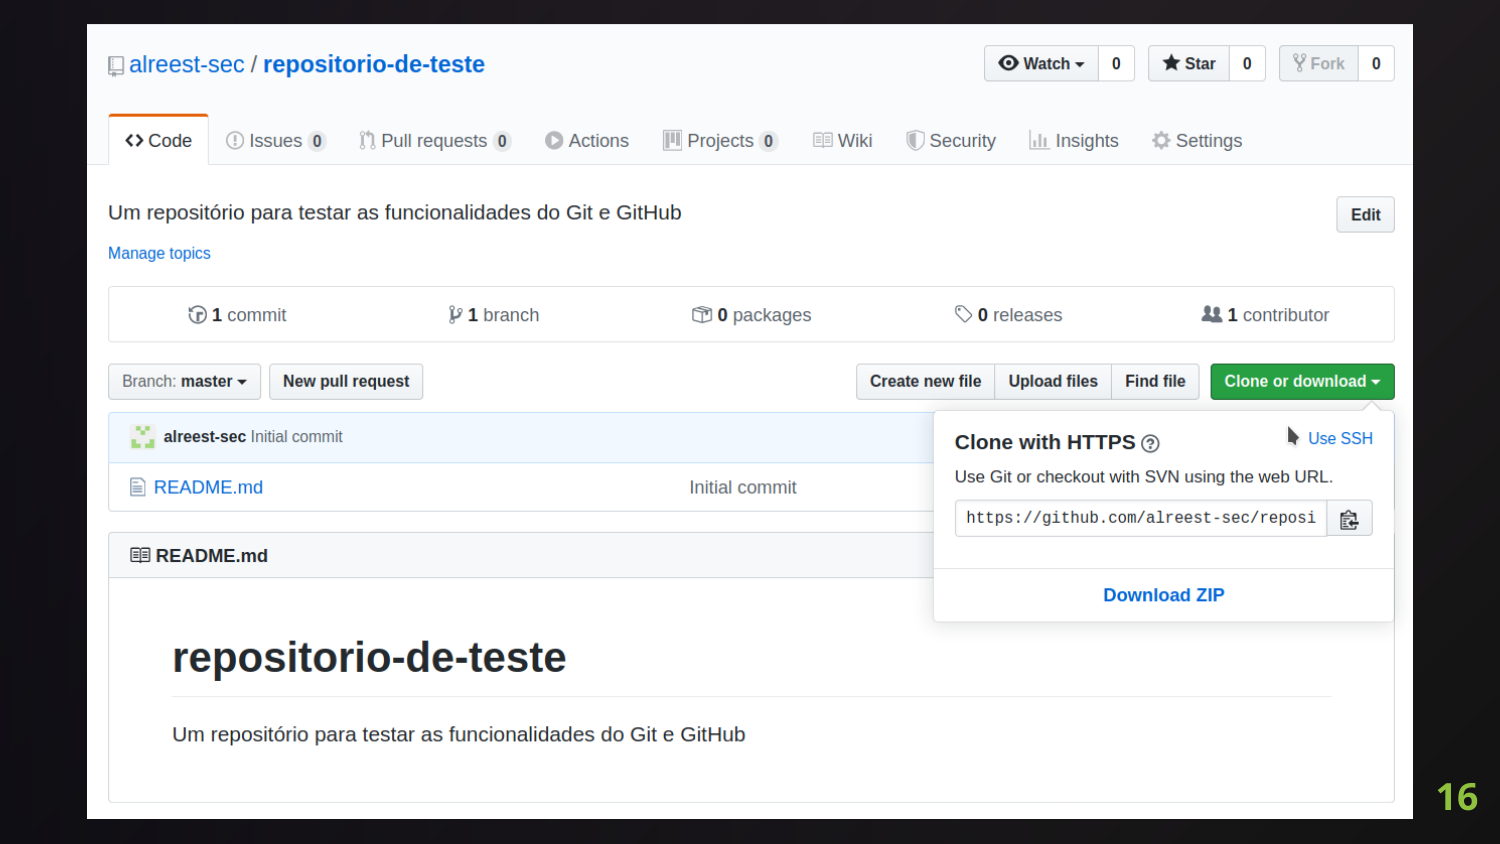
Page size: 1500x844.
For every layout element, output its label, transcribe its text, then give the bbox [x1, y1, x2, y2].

slide_number <number> [1407, 752, 1494, 844]
picture [87, 24, 1413, 819]
